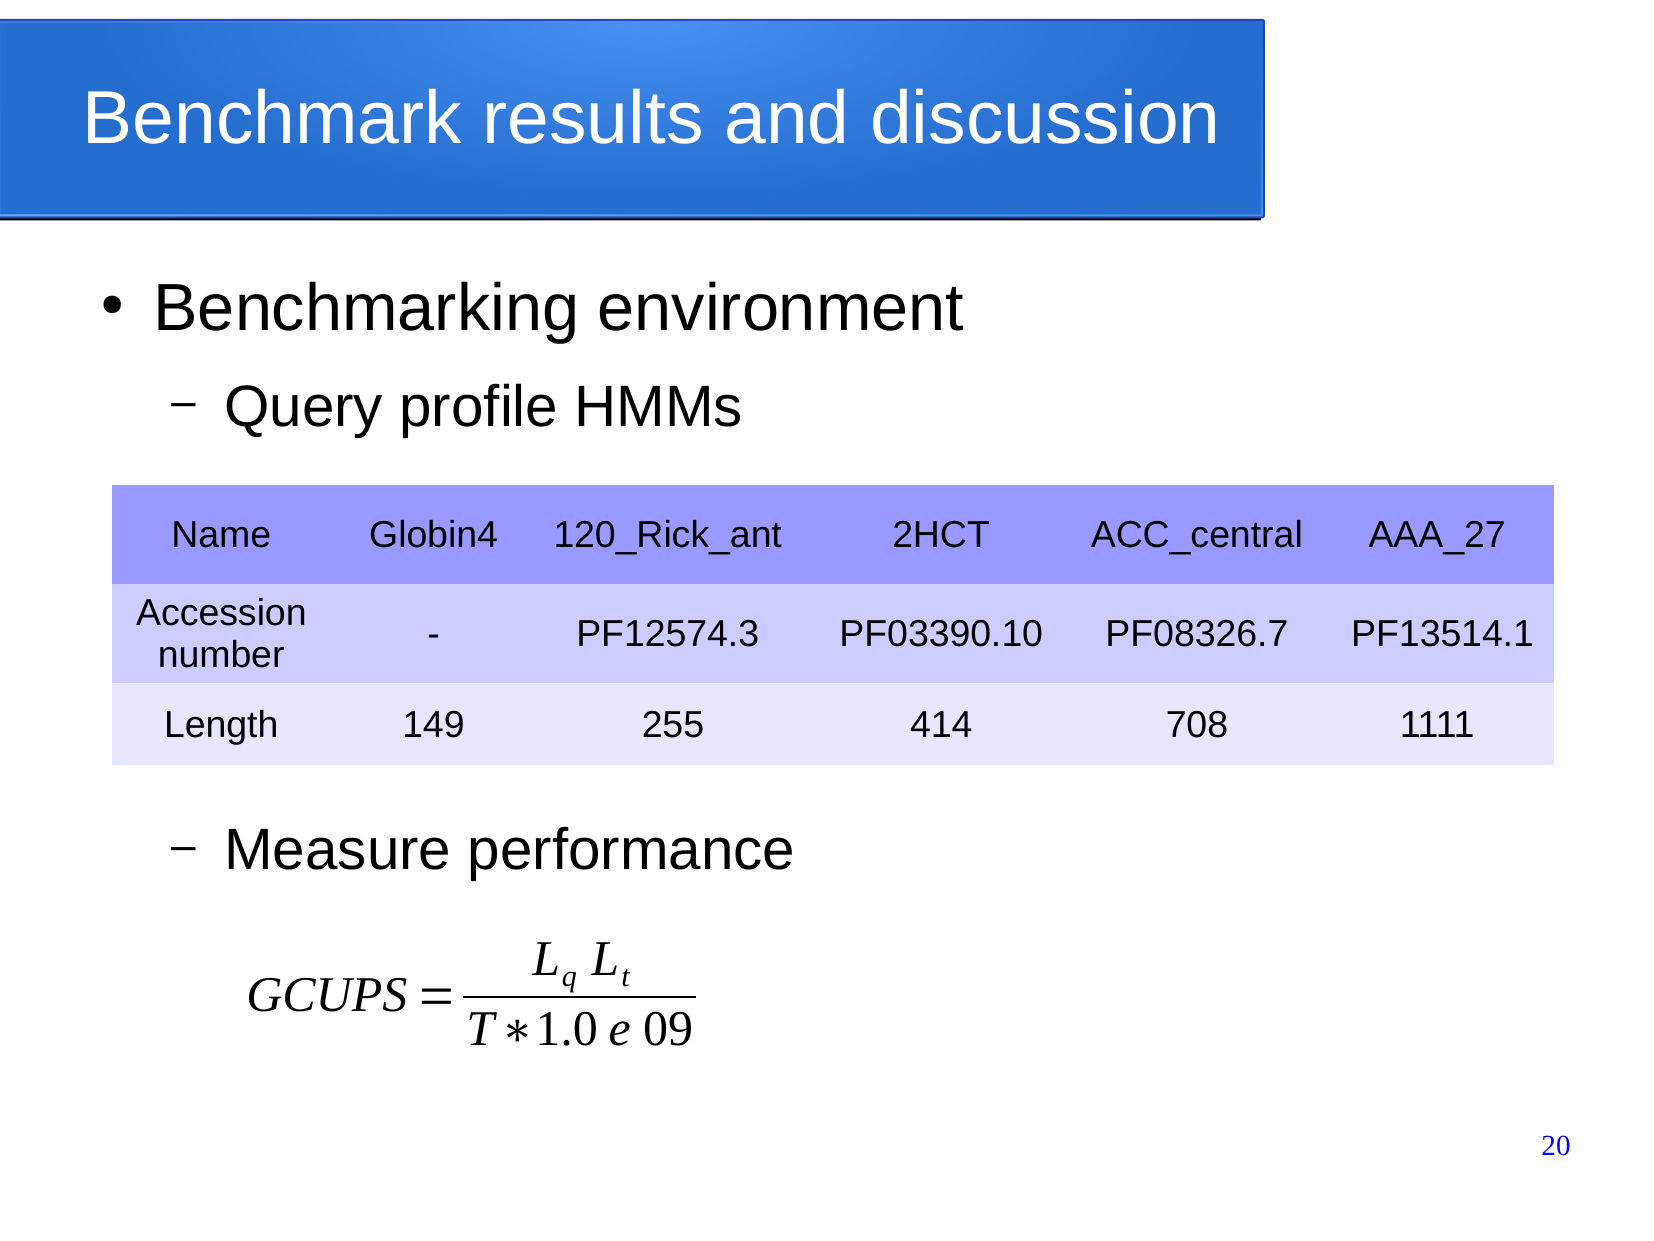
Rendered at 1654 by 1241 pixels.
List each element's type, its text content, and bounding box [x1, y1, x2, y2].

table_cell Length [112, 683, 330, 765]
table_cell PF08326.7 [1073, 584, 1321, 683]
table_cell 708 [1073, 683, 1321, 765]
table_cell 149 [330, 683, 537, 765]
table_header Name [112, 485, 330, 584]
list Benchmarking environment Query profile HMMs Measure performance [82, 269, 1538, 1201]
table_cell Accession number [112, 584, 330, 683]
table_cell - [330, 584, 537, 683]
table_header AAA_27 [1321, 485, 1554, 584]
table_header 2HCT [809, 485, 1073, 584]
table_header 120_Rick_ant [537, 485, 809, 584]
table_cell PF13514.1 [1321, 584, 1554, 683]
chart [240, 930, 705, 1058]
title Benchmark results and discussion [82, 25, 1250, 211]
table_header Globin4 [330, 485, 537, 584]
table_cell 255 [537, 683, 809, 765]
table_cell PF03390.10 [809, 584, 1073, 683]
table_header ACC_central [1073, 485, 1321, 584]
table_cell PF12574.3 [537, 584, 809, 683]
table_cell 414 [809, 683, 1073, 765]
table_cell 1111 [1321, 683, 1554, 765]
